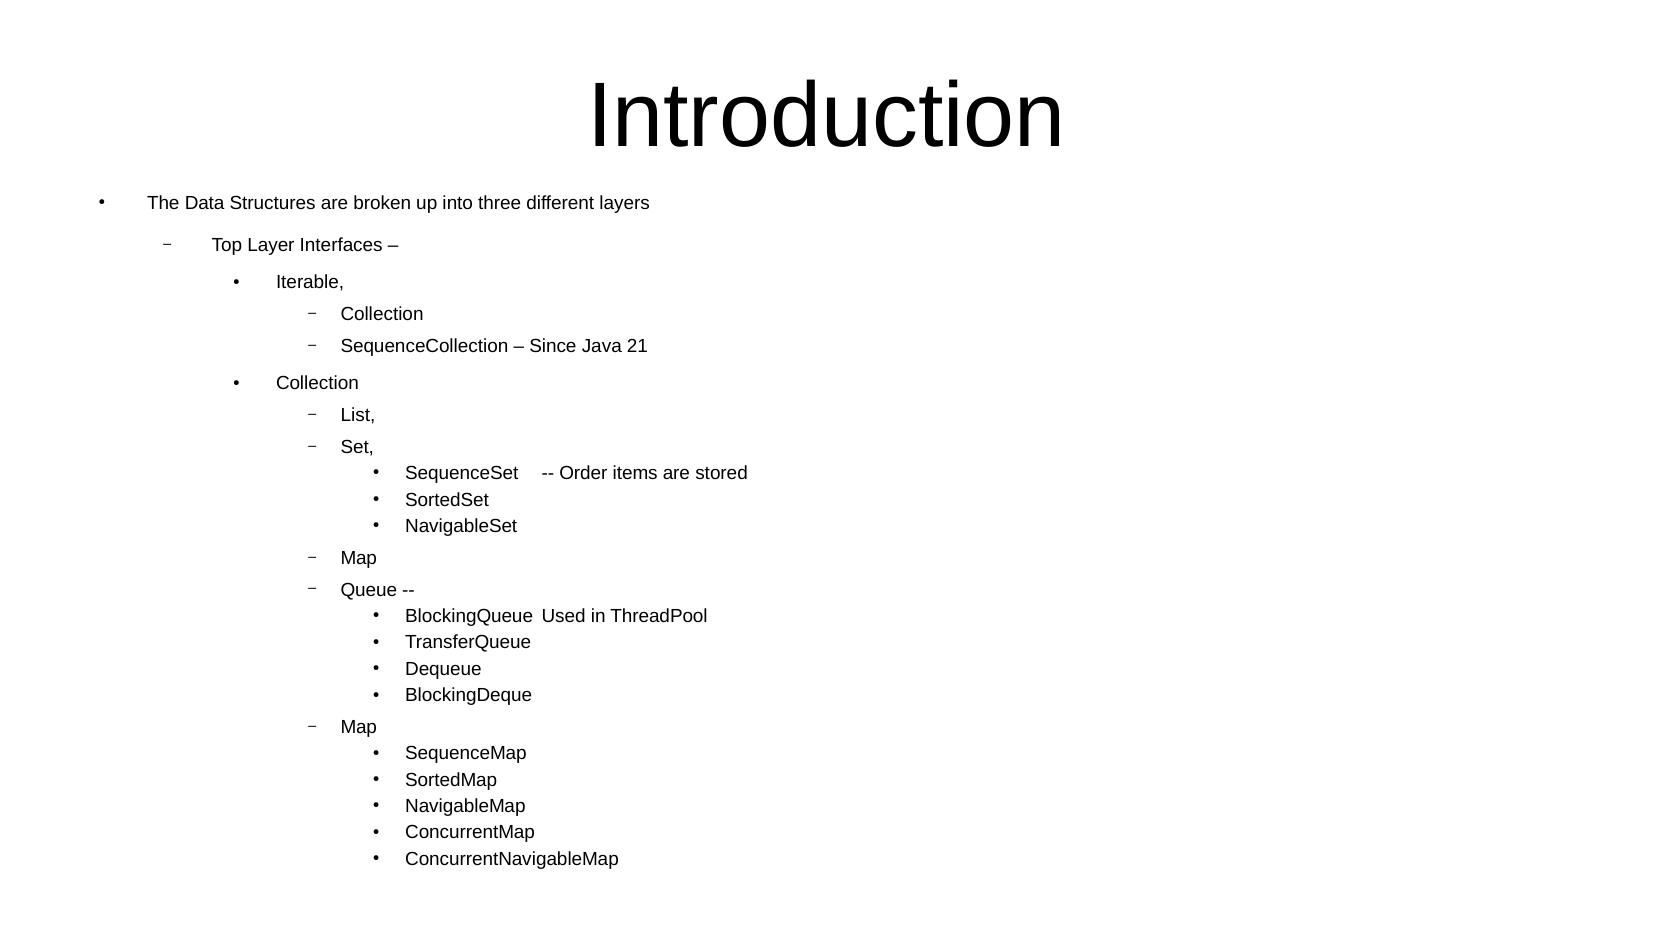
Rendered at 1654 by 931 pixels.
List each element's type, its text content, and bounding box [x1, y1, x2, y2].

list The Data Structures are broken up into three different layers Top Layer Interfaces – Iterable, Collection SequenceCollection – Since Java 21 Collection List, Set, SequenceSet -- Order items are stored SortedSet NavigableSet Map Queue -- BlockingQueue Used in ThreadPool TransferQueue Dequeue BlockingDeque Map SequenceMap SortedMap NavigableMap ConcurrentMap ConcurrentNavigableMap [82, 192, 1613, 875]
title Introduction [82, 37, 1571, 192]
